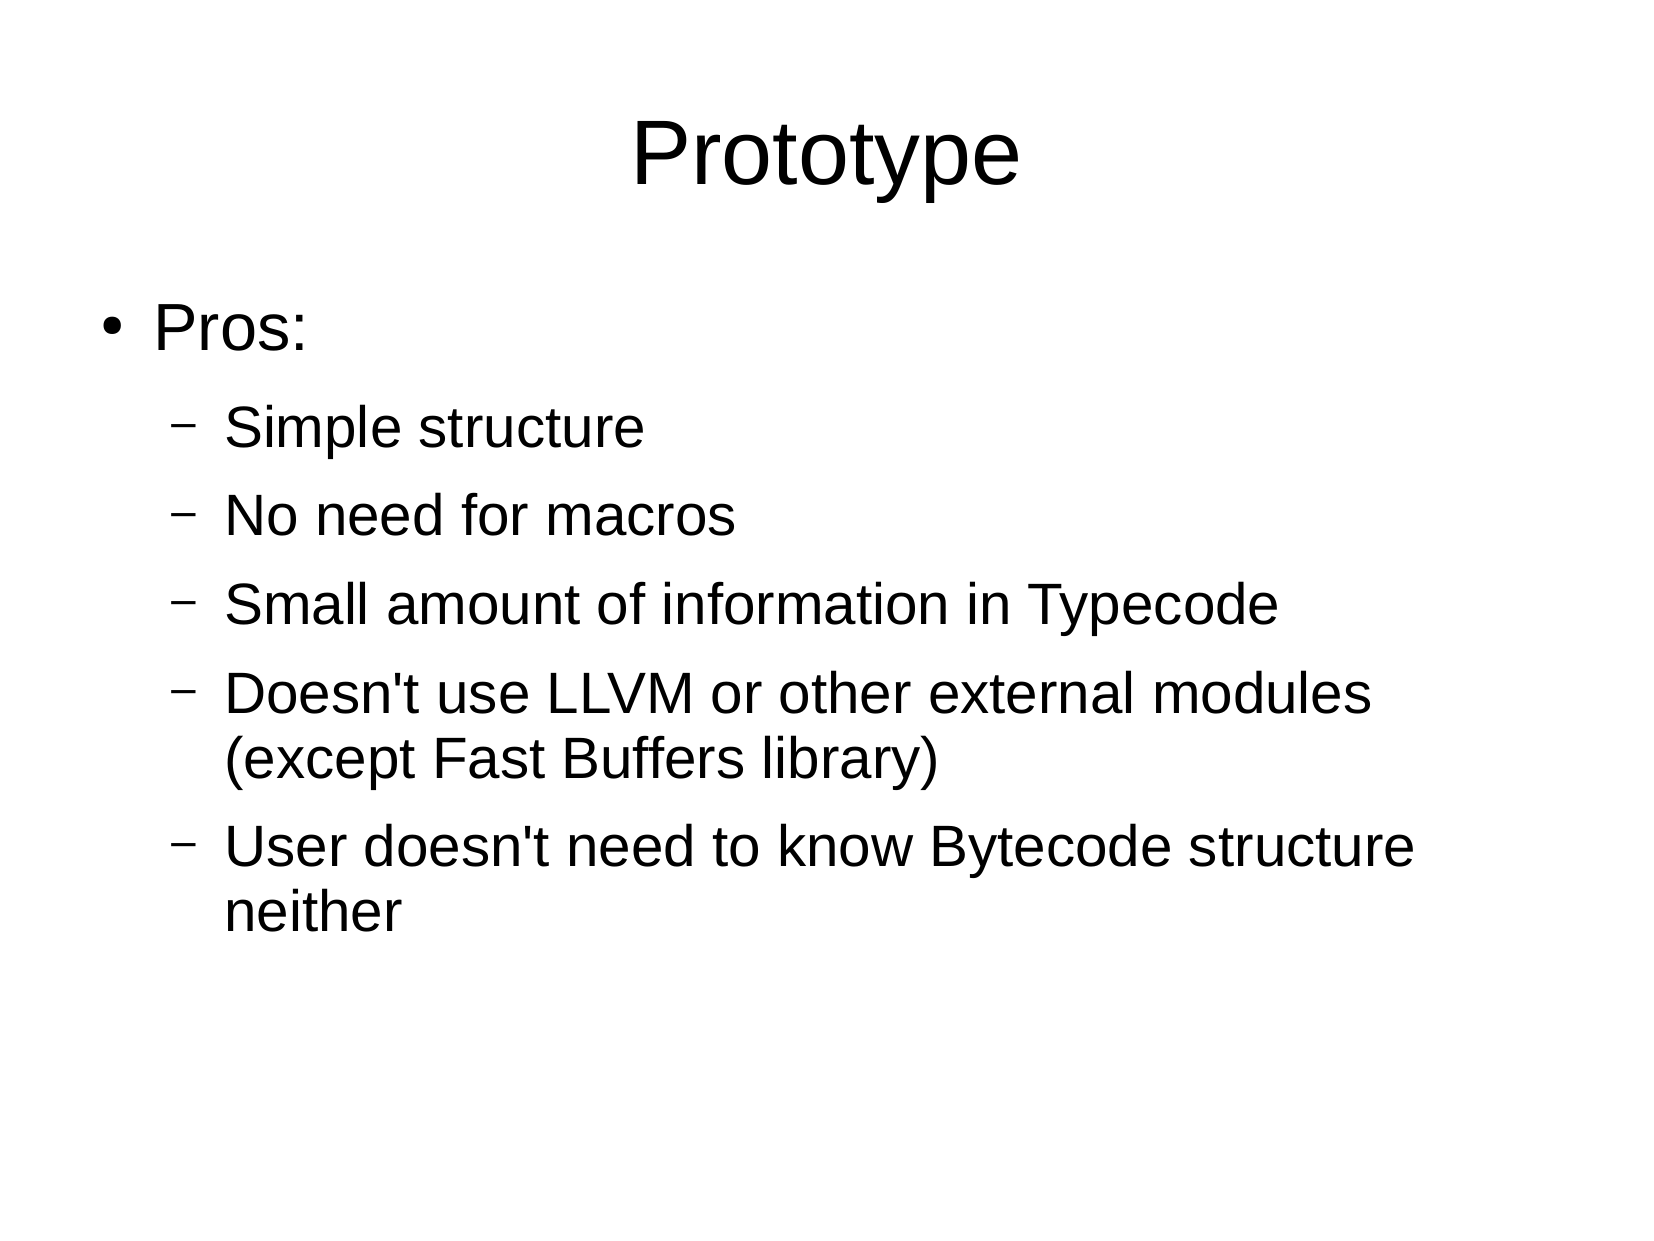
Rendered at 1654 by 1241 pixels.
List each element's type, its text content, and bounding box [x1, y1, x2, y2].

title Prototype [82, 49, 1571, 257]
list Pros: Simple structure No need for macros Small amount of information in Typecode Doesn't use LLVM or other external modules (except Fast Buffers library) User doesn't need to know Bytecode structure neither [82, 290, 1571, 1010]
